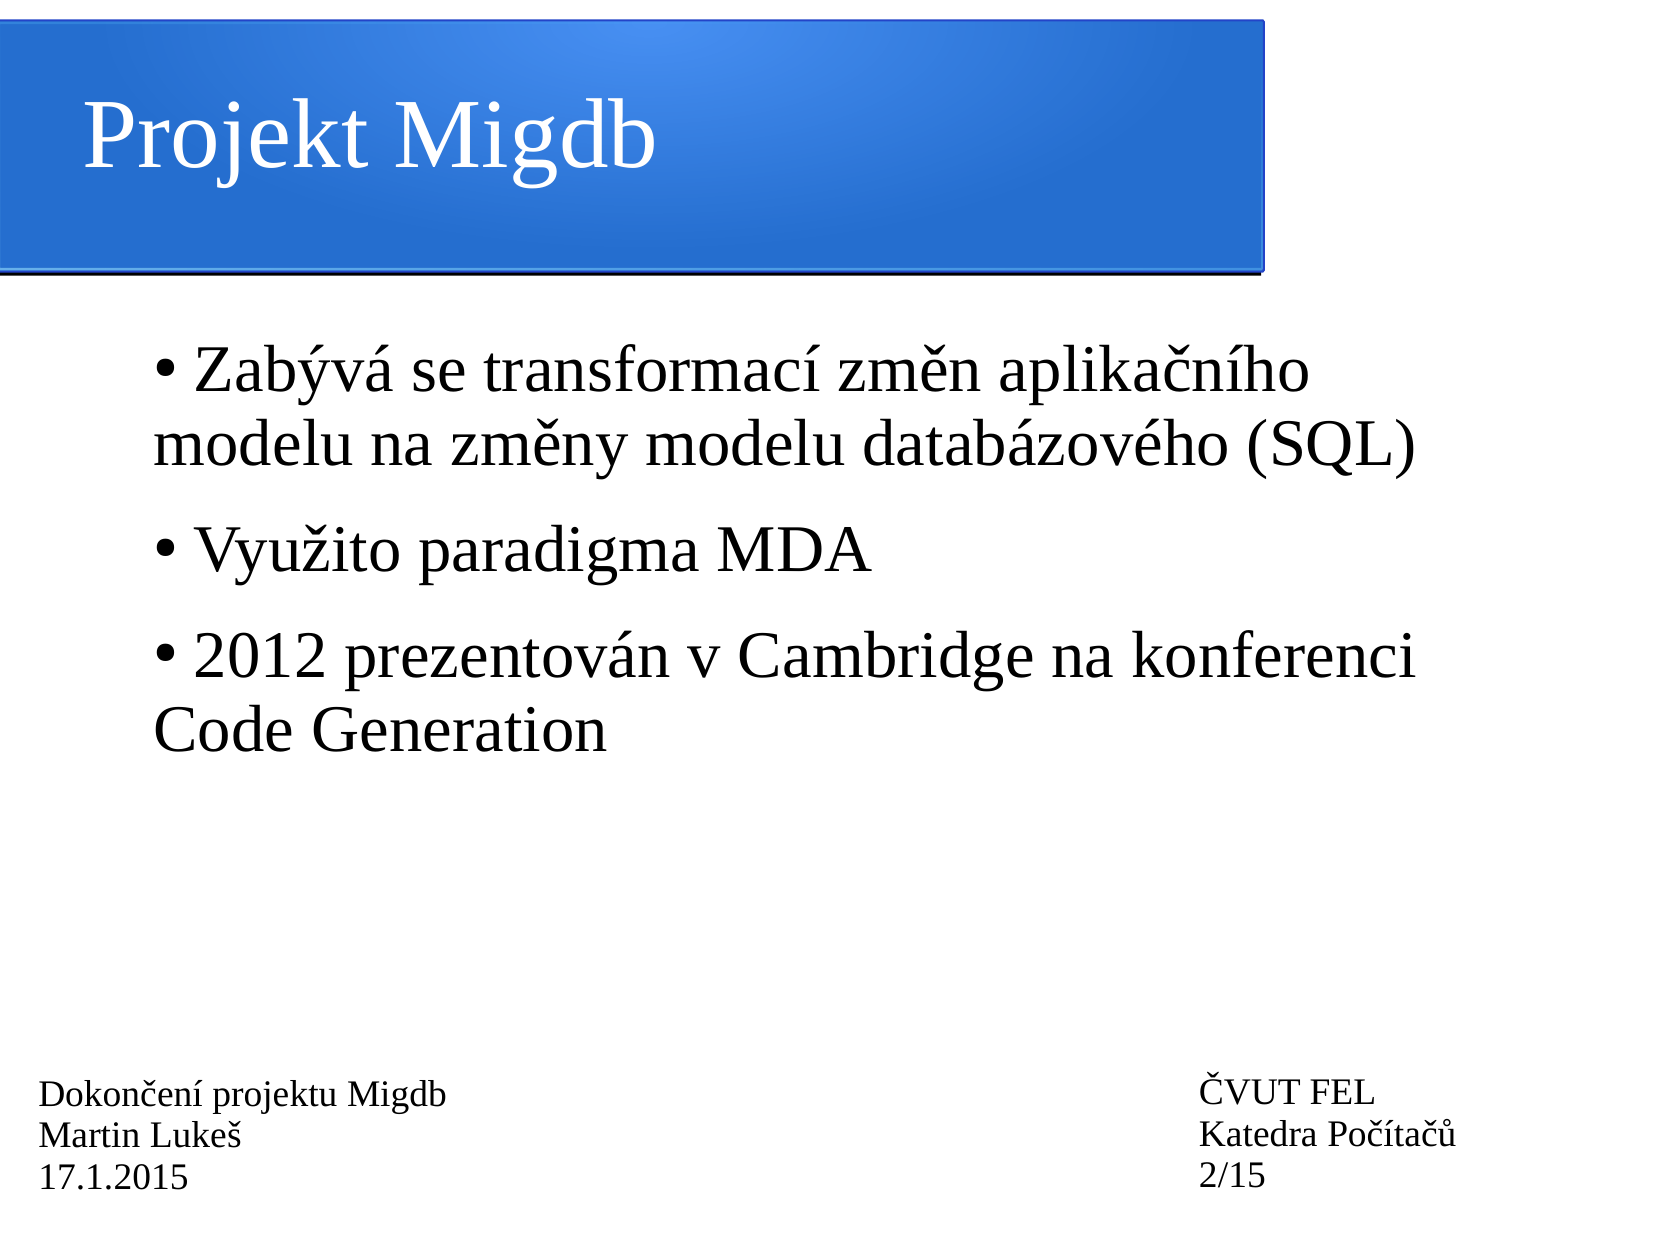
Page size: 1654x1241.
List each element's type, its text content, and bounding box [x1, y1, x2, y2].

list Zabývá se transformací změn aplikačního modelu na změny modelu databázového (SQL) Využito paradigma MDA 2012 prezentován v Cambridge na konferenci Code Generation [153, 331, 1423, 1052]
text_box Dokončení projektu Migdb Martin Lukeš 17.1.2015 [23, 1065, 1087, 1205]
text_box Projekt Migdb [82, 79, 688, 190]
text_box ČVUT FEL Katedra Počítačů <number>/15 [1184, 1063, 1571, 1204]
